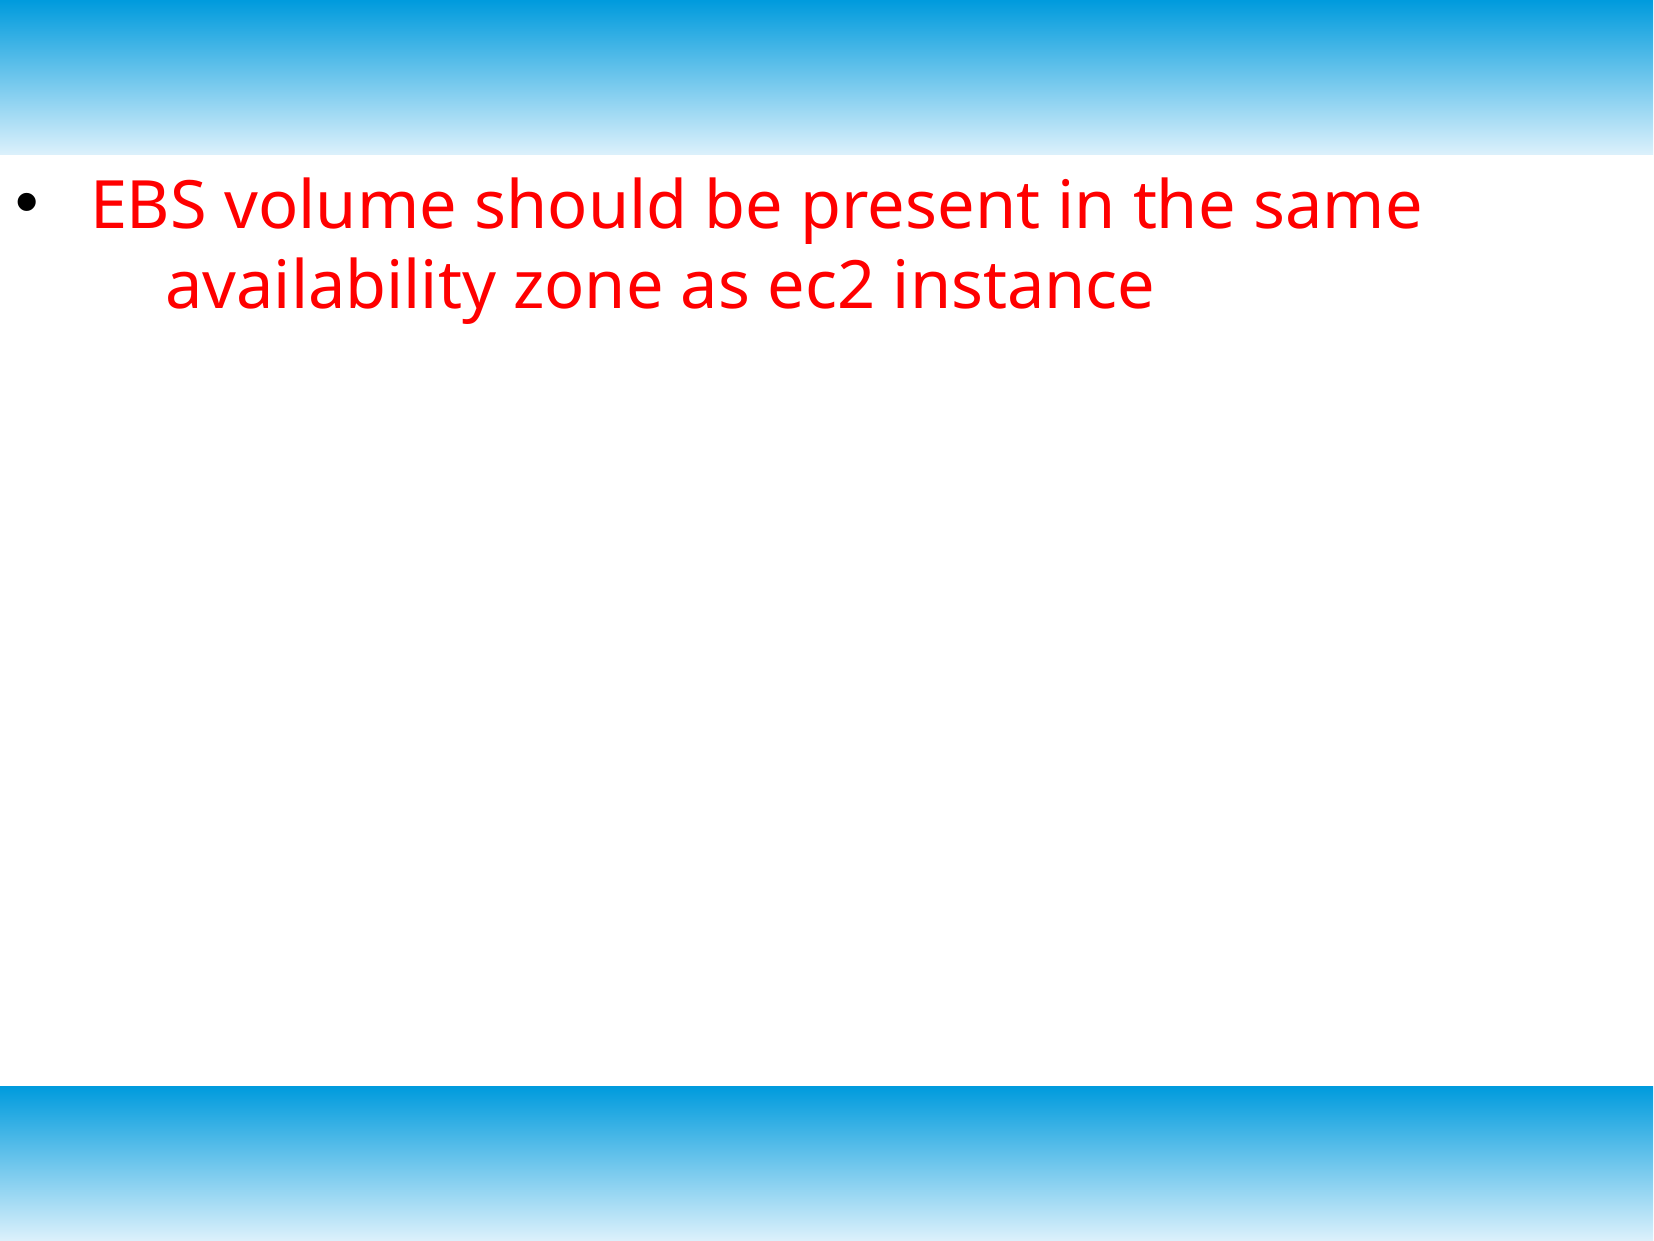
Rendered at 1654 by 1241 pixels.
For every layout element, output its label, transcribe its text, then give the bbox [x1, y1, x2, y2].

text_box EBS volume should be present in the same availability zone as ec2 instance [0, 153, 1654, 331]
